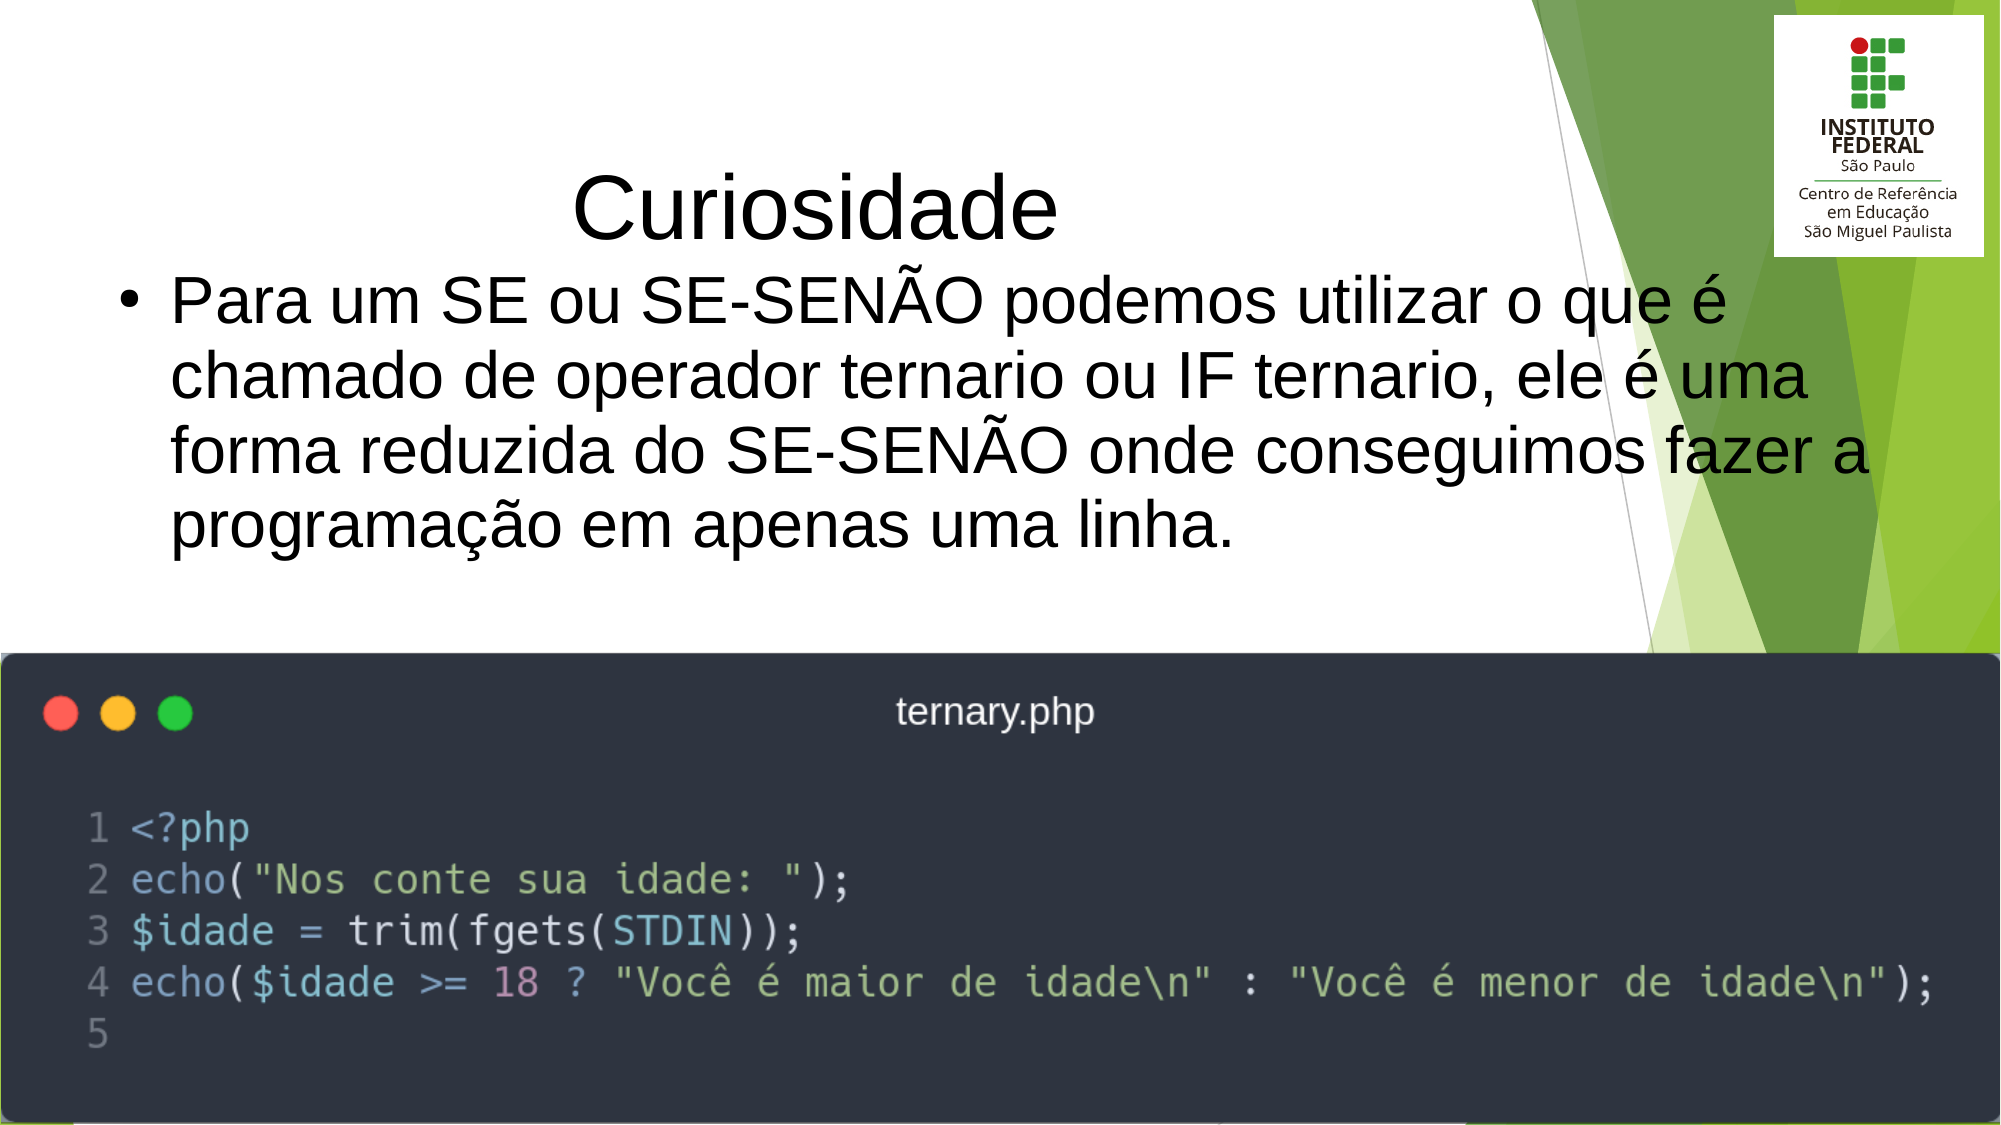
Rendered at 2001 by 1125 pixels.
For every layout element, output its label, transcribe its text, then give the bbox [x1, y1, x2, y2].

list Para um SE ou SE-SENÃO podemos utilizar o que é chamado de operador ternario ou IF ternario, ele é uma forma reduzida do SE-SENÃO onde conseguimos fazer a programação em apenas uma linha. [99, 263, 1900, 652]
picture [1774, 15, 1984, 257]
title Curiosidade [111, 99, 1522, 263]
picture [1, 652, 2000, 1124]
